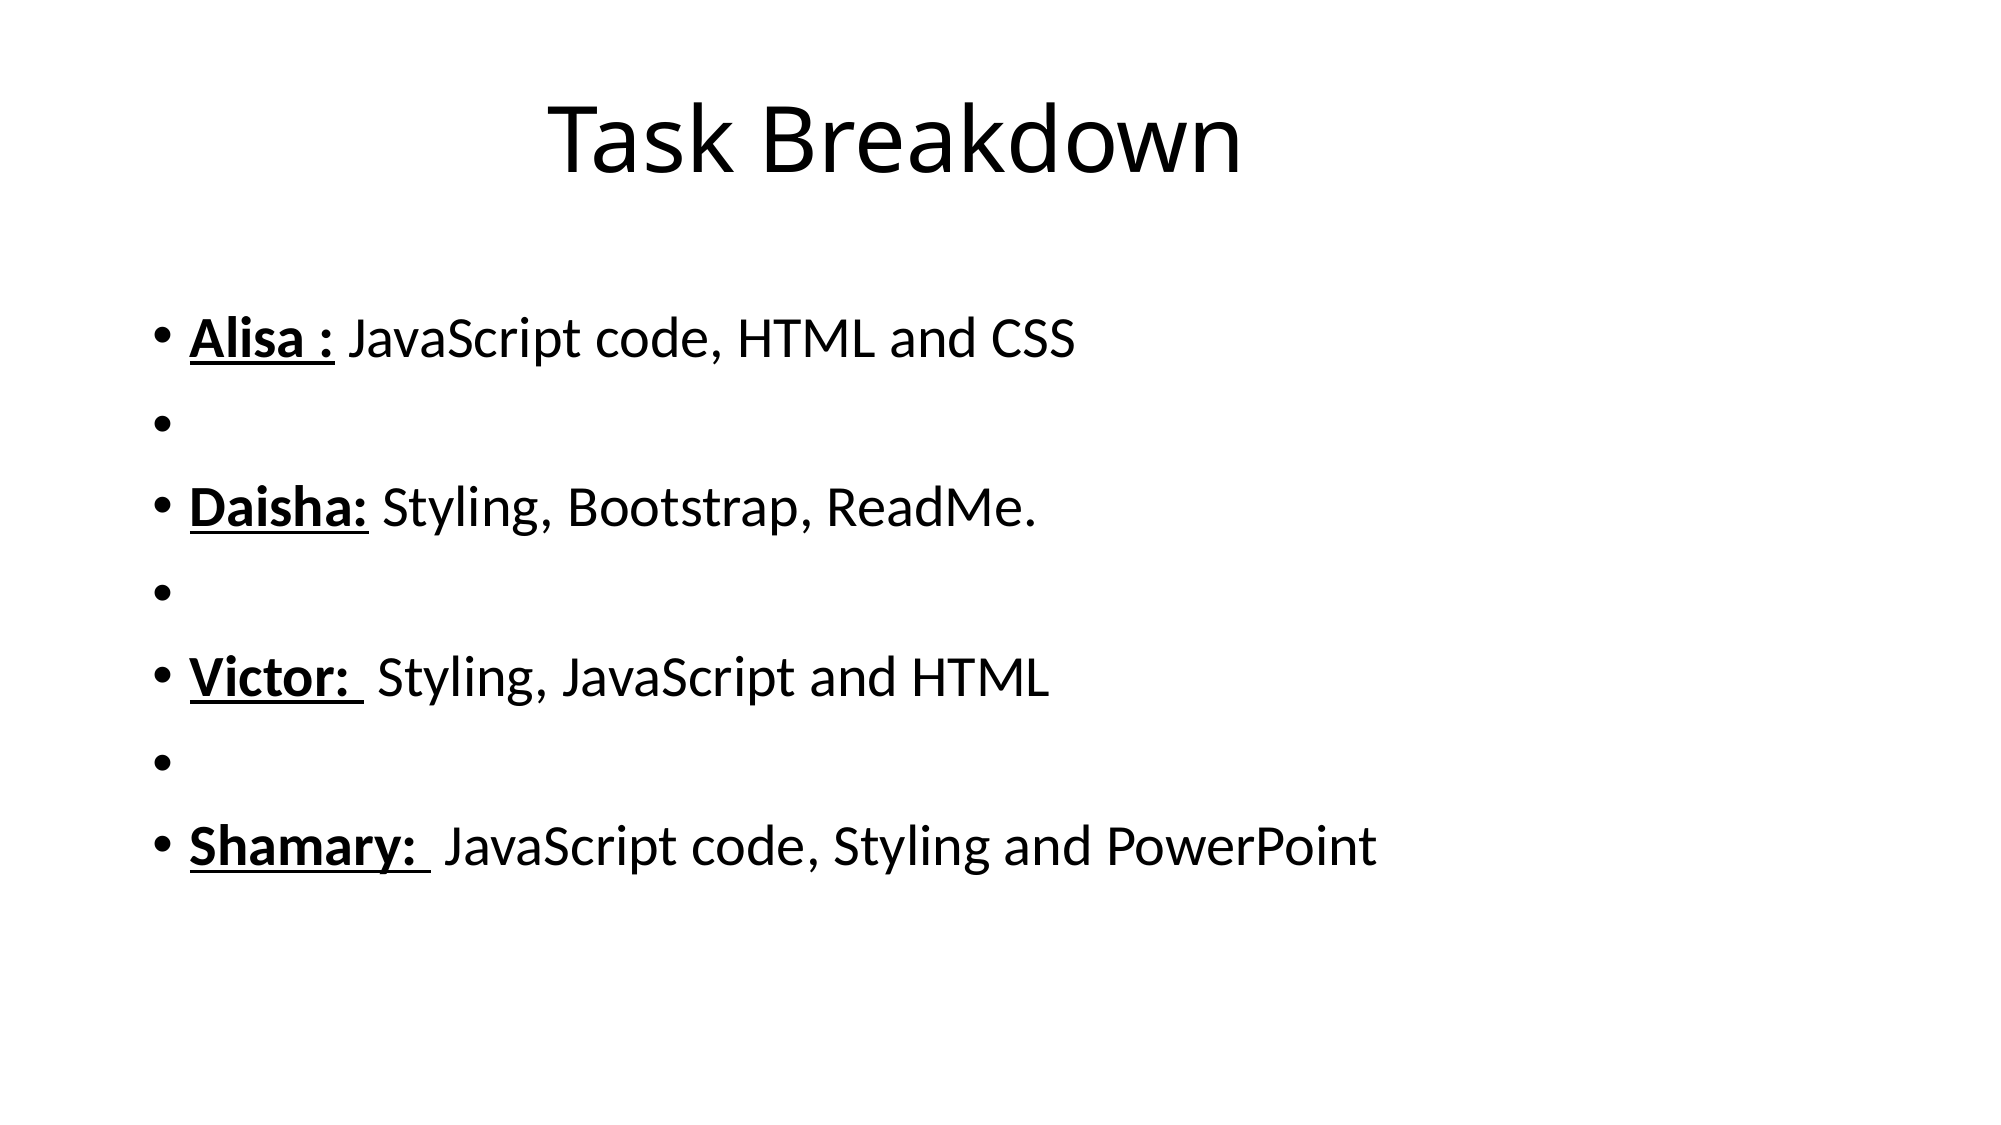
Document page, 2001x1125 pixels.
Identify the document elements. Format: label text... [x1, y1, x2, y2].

list Alisa : JavaScript code, HTML and CSS Daisha: Styling, Bootstrap, ReadMe. Victor: Styling, JavaScript and HTML Shamary: JavaScript code, Styling and PowerPoint [137, 299, 1863, 1014]
title Task Breakdown [318, 59, 1304, 225]
